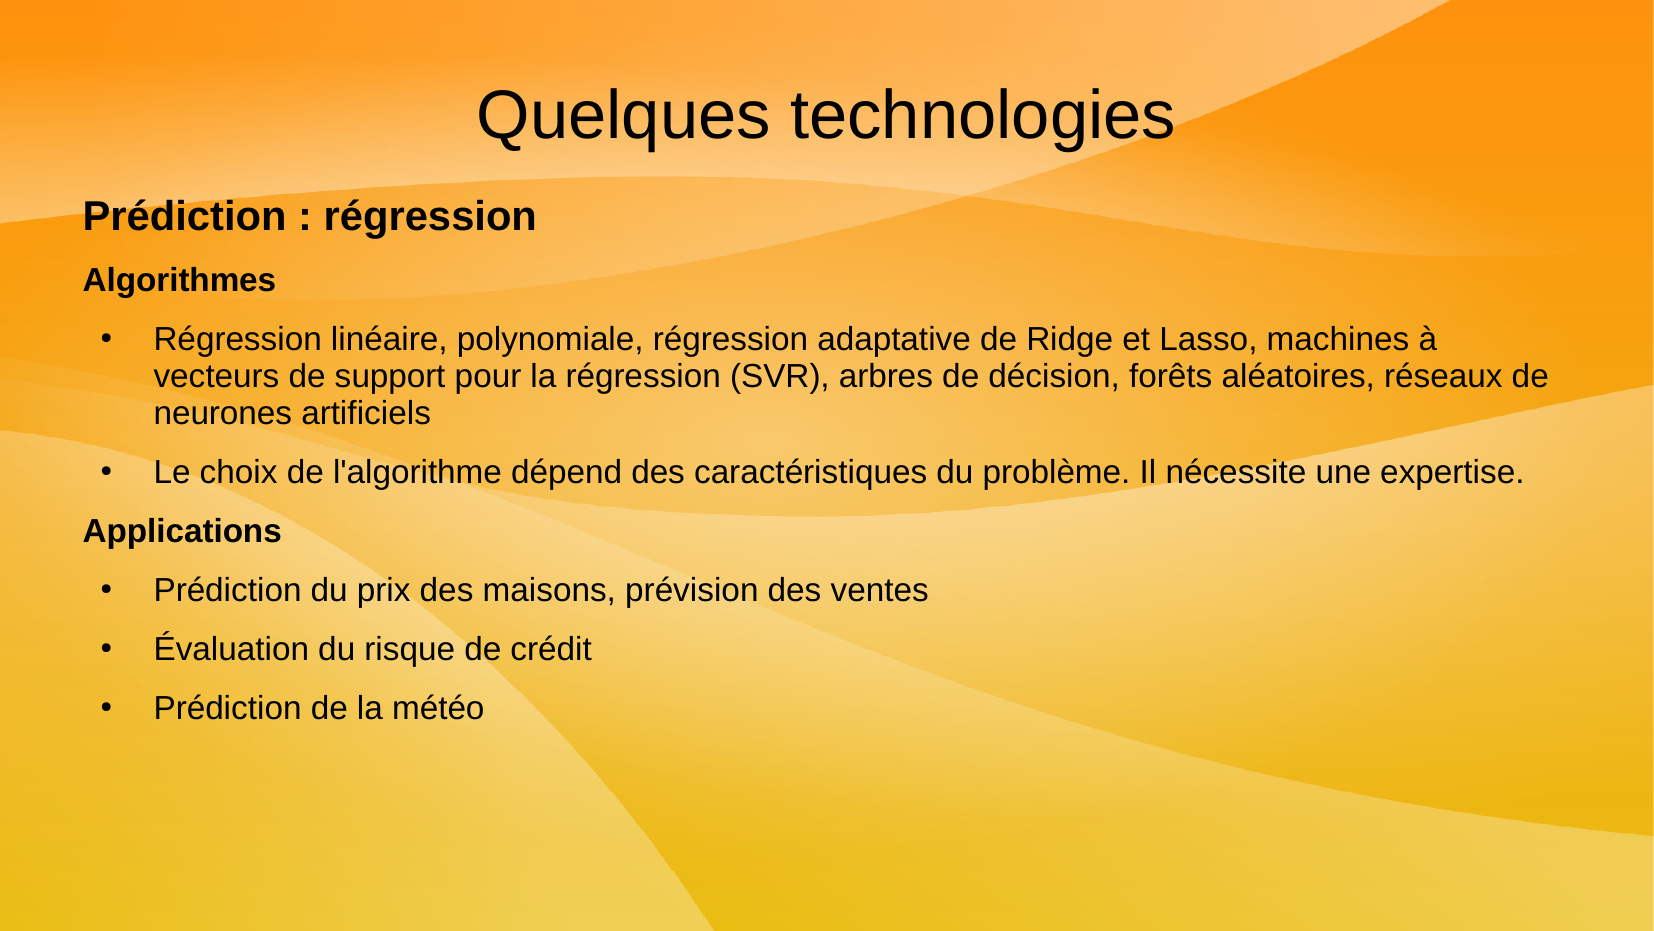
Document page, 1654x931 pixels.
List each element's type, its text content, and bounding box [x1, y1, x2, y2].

list Prédiction : régression Algorithmes Régression linéaire, polynomiale, régression adaptative de Ridge et Lasso, machines à vecteurs de support pour la régression (SVR), arbres de décision, forêts aléatoires, réseaux de neurones artificiels Le choix de l'algorithme dépend des caractéristiques du problème. Il nécessite une expertise. Applications Prédiction du prix des maisons, prévision des ventes Évaluation du risque de crédit Prédiction de la météo [82, 192, 1571, 898]
title Quelques technologies [82, 37, 1571, 192]
picture [0, 0, 1654, 931]
